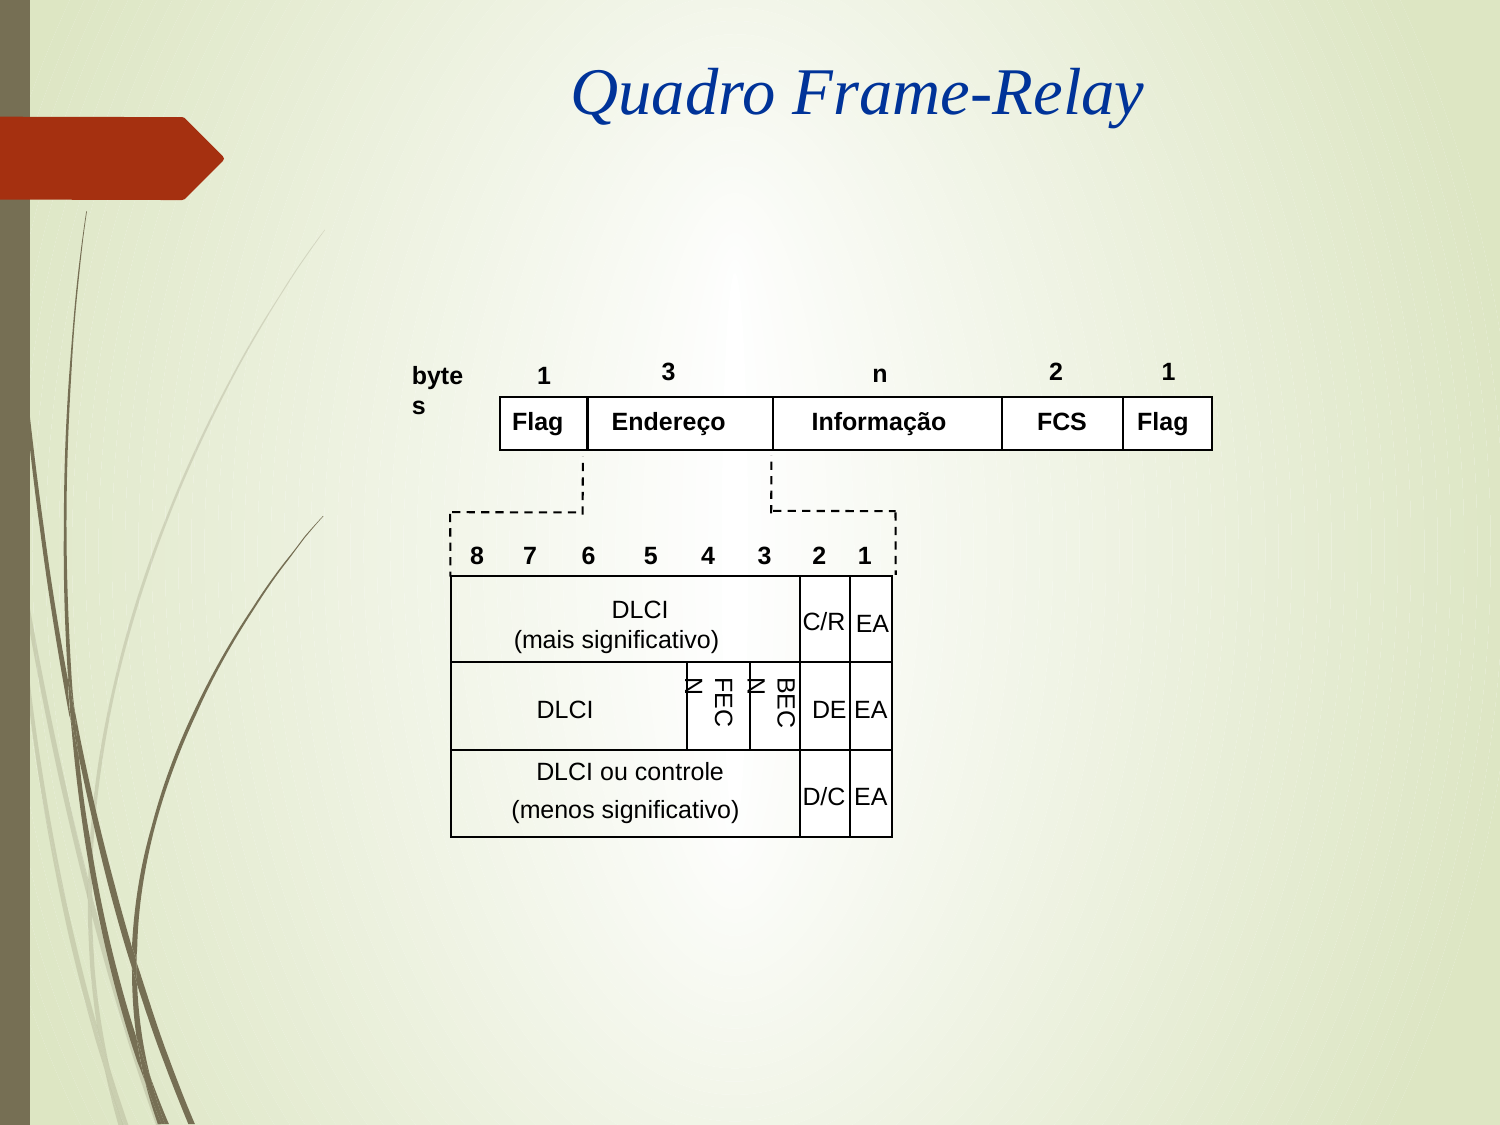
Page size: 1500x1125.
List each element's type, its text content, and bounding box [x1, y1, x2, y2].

text_box 3 [745, 533, 784, 575]
text_box n [860, 351, 900, 394]
text_box 1 [525, 353, 564, 396]
text_box EA [842, 774, 900, 817]
text_box (menos significativo)‏ [499, 787, 752, 830]
text_box 3 [649, 349, 688, 392]
text_box 2 [1037, 349, 1076, 392]
text_box D/C [790, 774, 799, 817]
text_box 2 [800, 533, 839, 575]
text_box BECN [735, 662, 811, 748]
text_box 1 [846, 533, 884, 575]
text_box DLCI [599, 587, 681, 630]
text_box DE [833, 703, 842, 708]
text_box C/R [831, 615, 841, 621]
text_box 6 [569, 533, 608, 575]
text_box FECN [672, 662, 735, 746]
text_box bytes [399, 353, 489, 396]
text_box Endereço [599, 399, 738, 442]
text_box Flag [1125, 399, 1201, 442]
text_box 5 [631, 533, 670, 575]
text_box [801, 642, 893, 687]
text_box [801, 817, 893, 838]
text_box Quadro Frame-Relay [555, 39, 1162, 136]
text_box 4 [688, 533, 727, 575]
text_box DE [811, 687, 842, 730]
text_box [688, 730, 893, 774]
text_box DLCI ou controle [524, 749, 737, 792]
text_box D/C [801, 774, 842, 817]
text_box D/C [831, 790, 842, 803]
text_box 7 [511, 533, 550, 575]
text_box C/R [790, 599, 799, 642]
text_box (mais significativo)‏ [501, 617, 732, 659]
text_box [499, 396, 1213, 450]
text_box 8 [458, 533, 497, 575]
text_box DLCI [524, 687, 606, 730]
text_box EA [842, 687, 900, 730]
text_box Informação [799, 399, 959, 442]
text_box [801, 575, 893, 601]
text_box 1 [1149, 349, 1188, 392]
text_box DE [833, 710, 842, 716]
text_box Flag [500, 399, 576, 442]
text_box FCS [1025, 399, 1100, 442]
text_box EA [843, 601, 902, 644]
text_box C/R [801, 599, 849, 642]
